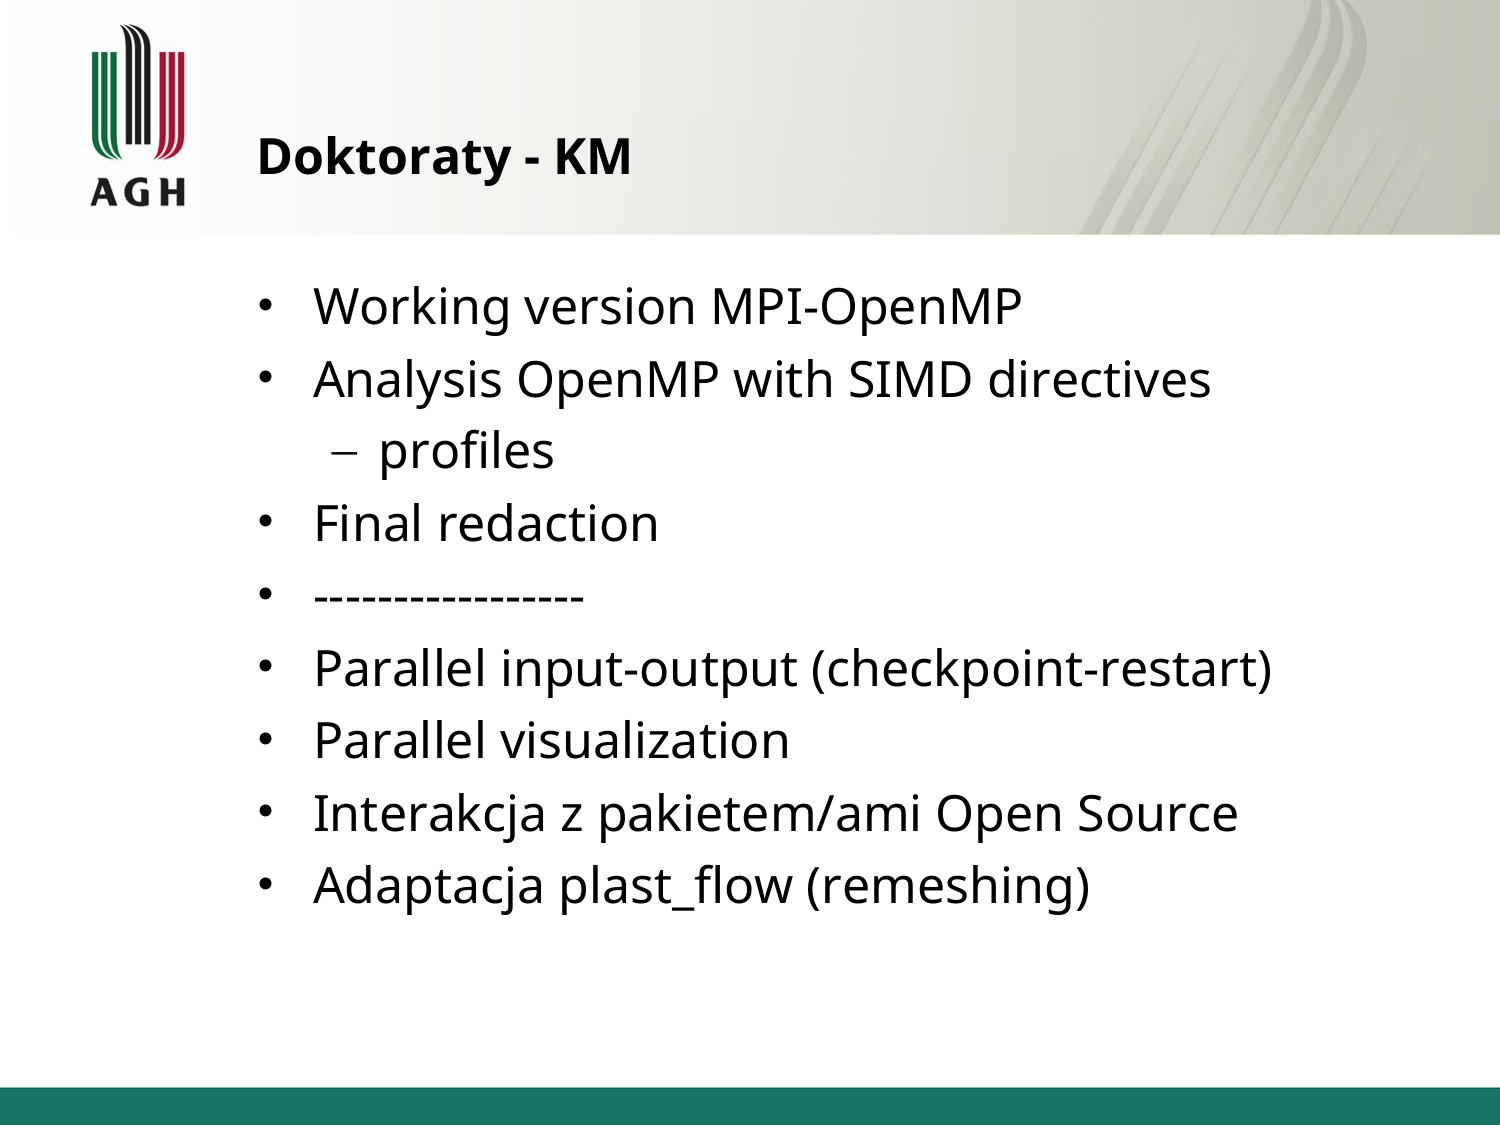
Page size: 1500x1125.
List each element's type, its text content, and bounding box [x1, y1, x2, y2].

list Working version MPI-OpenMP Analysis OpenMP with SIMD directives profiles Final redaction ----------------- Parallel input-output (checkpoint-restart) Parallel visualization Interakcja z pakietem/ami Open Source Adaptacja plast_flow (remeshing) [242, 267, 1423, 1026]
title Doktoraty - KM [242, 77, 1423, 231]
picture [0, 0, 1500, 1125]
